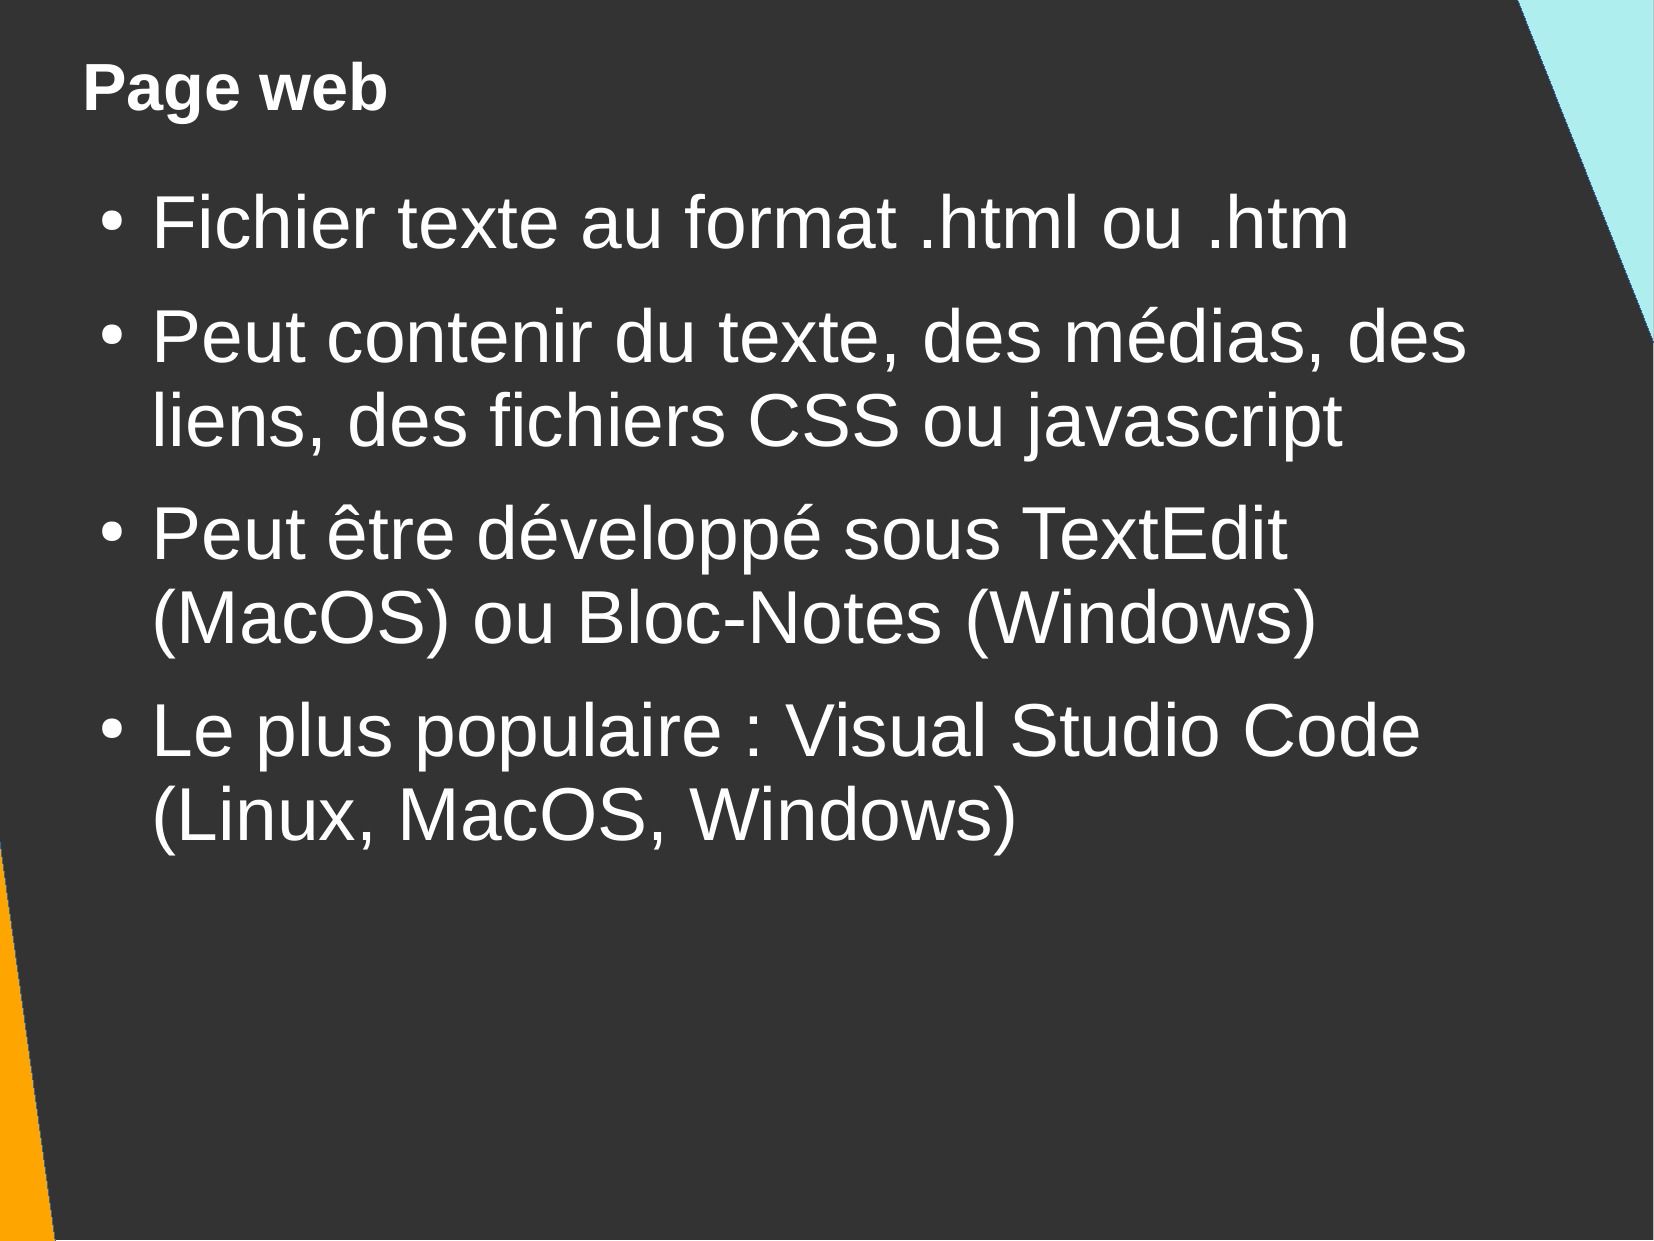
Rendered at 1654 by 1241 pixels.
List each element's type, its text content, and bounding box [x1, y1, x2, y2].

list Fichier texte au format .html ou .htm Peut contenir du texte, des médias, des liens, des fichiers CSS ou javascript Peut être développé sous TextEdit (MacOS) ou Bloc-Notes (Windows) Le plus populaire : Visual Studio Code (Linux, MacOS, Windows) [81, 180, 1570, 901]
title Page web [82, 49, 1571, 153]
text_box [0, 841, 56, 1241]
text_box [1517, 0, 1654, 343]
